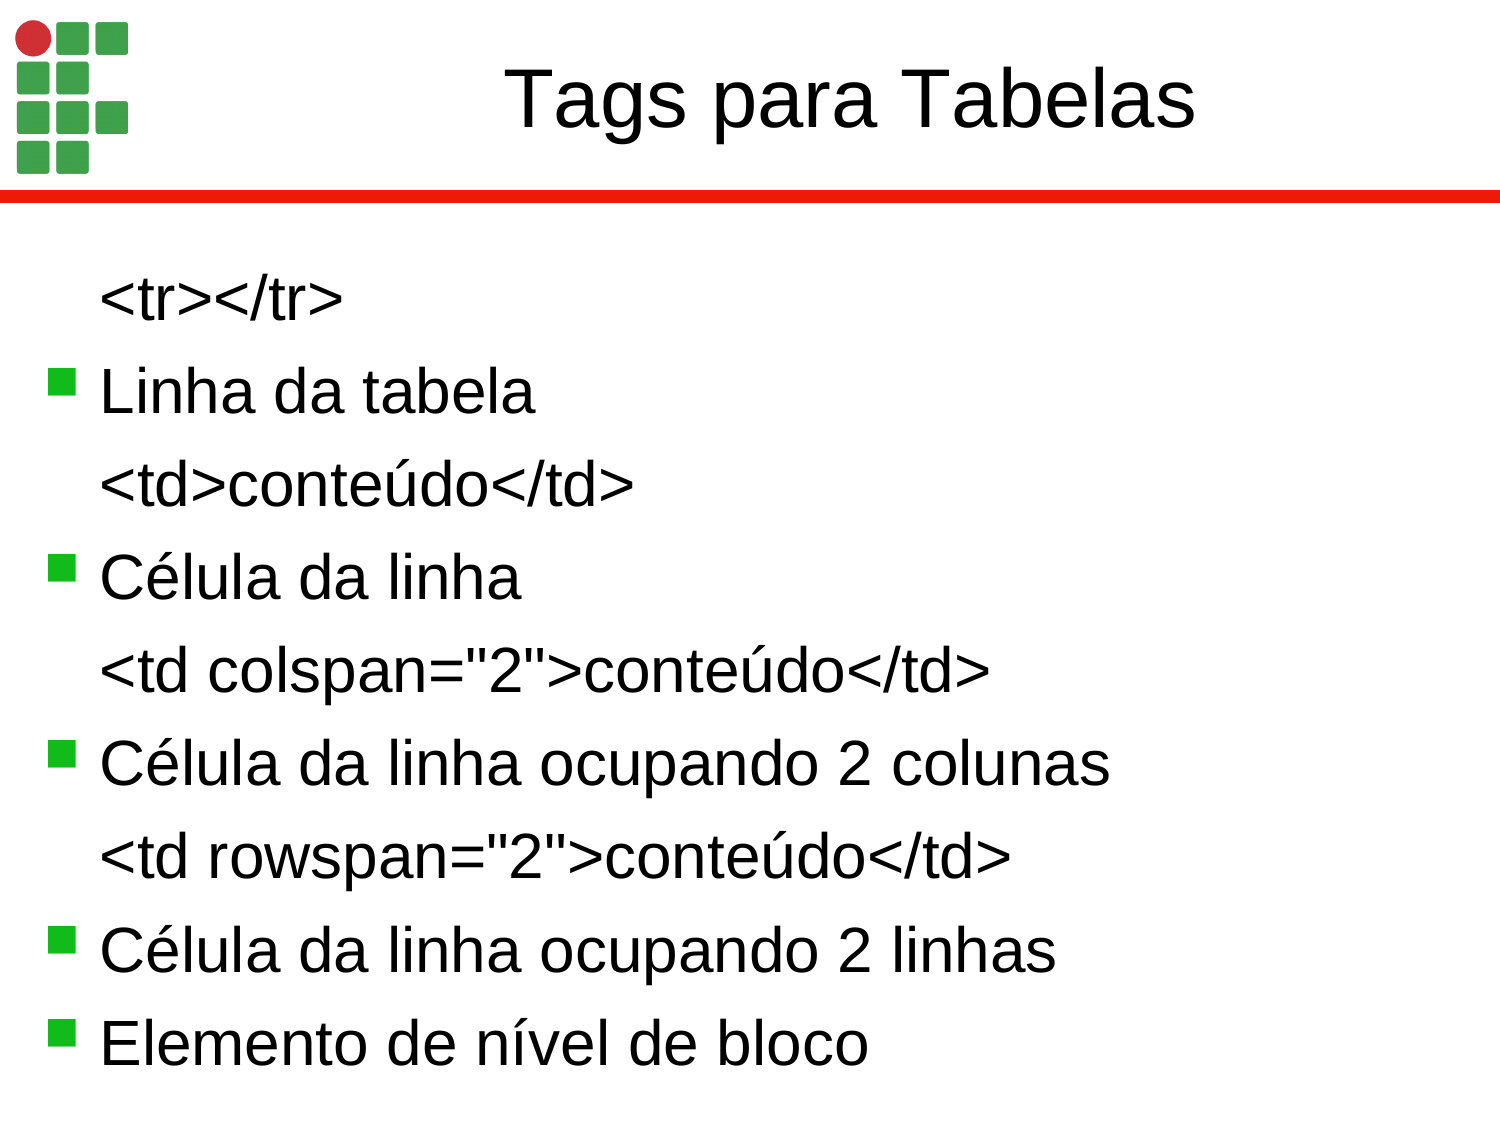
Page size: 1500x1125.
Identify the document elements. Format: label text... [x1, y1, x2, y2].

list <tr></tr> Linha da tabela <td>conteúdo</td> Célula da linha <td colspan="2">conteúdo</td> Célula da linha ocupando 2 colunas <td rowspan="2">conteúdo</td> Célula da linha ocupando 2 linhas Elemento de nível de bloco [29, 207, 1471, 1087]
picture [14, 16, 130, 178]
title Tags para Tabelas [230, 0, 1471, 202]
